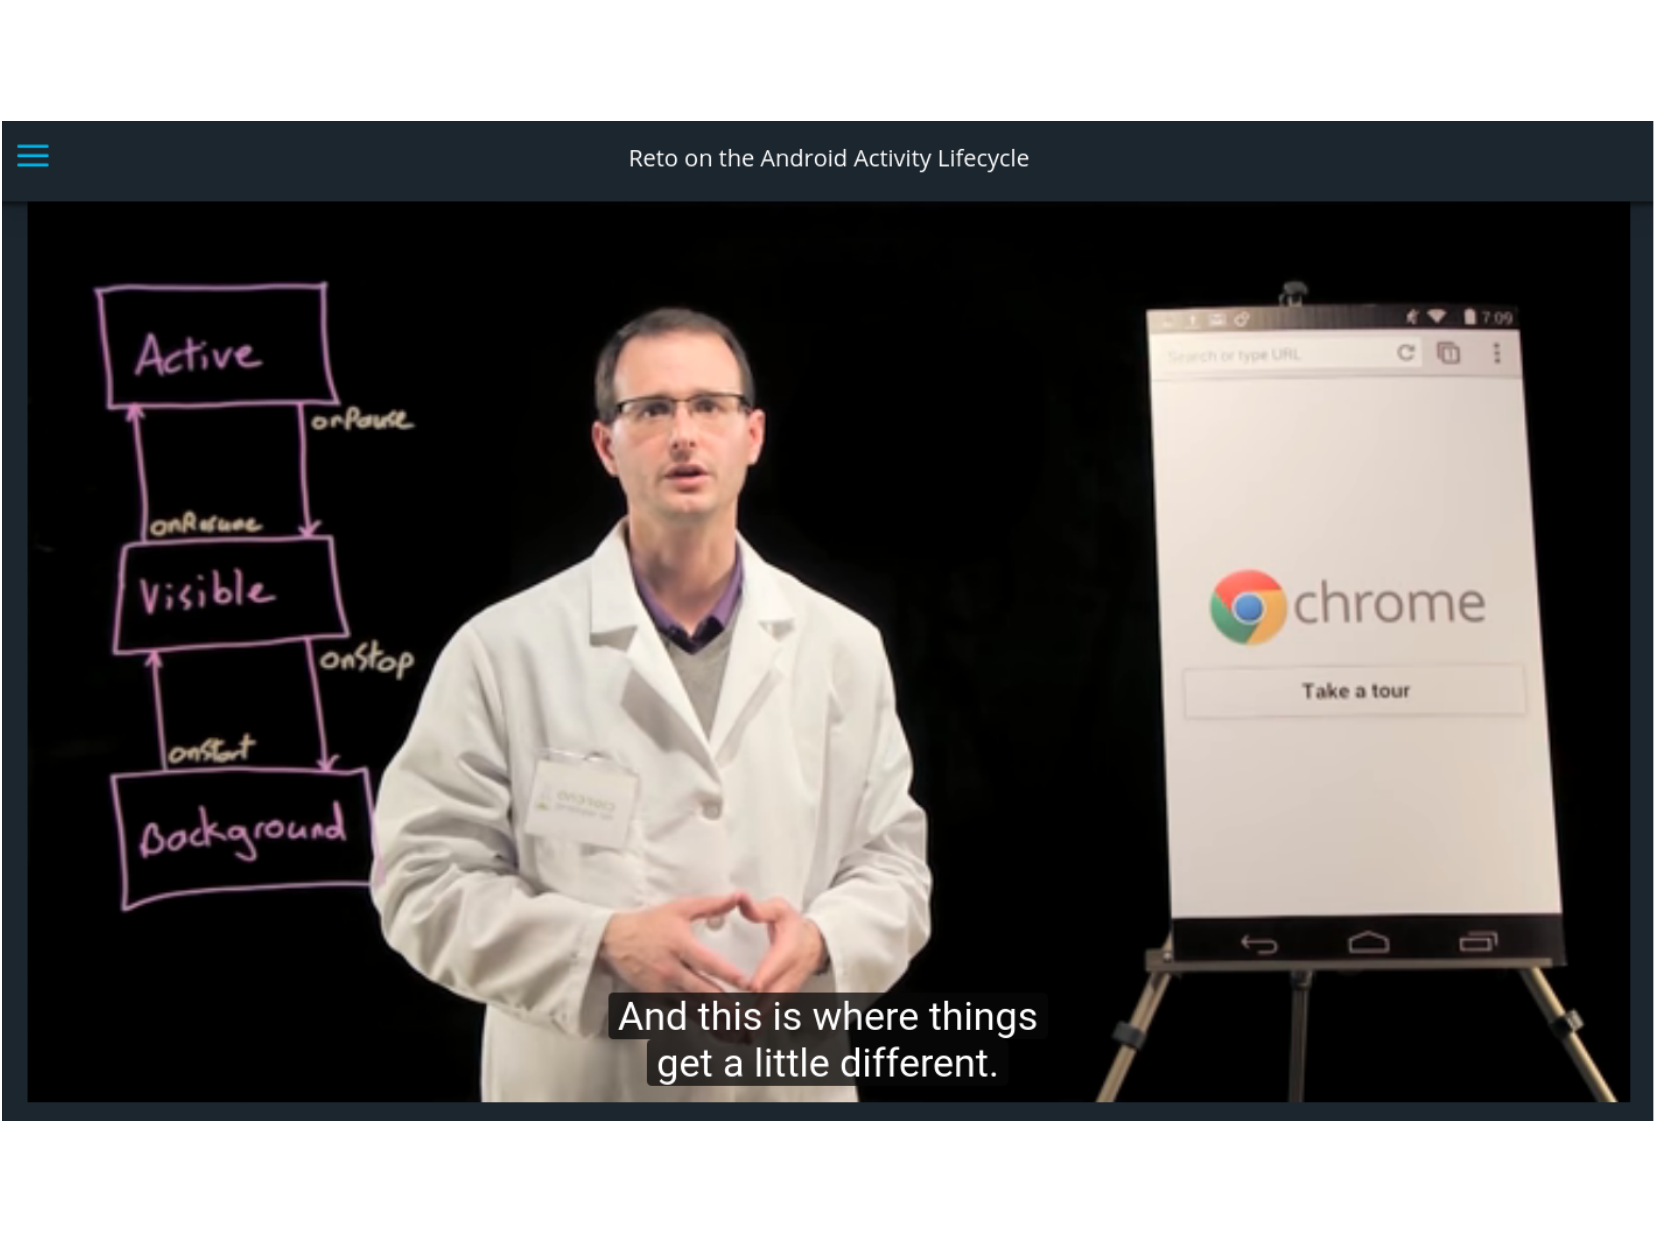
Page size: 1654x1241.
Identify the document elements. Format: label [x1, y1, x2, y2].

picture [2, 121, 1654, 1121]
